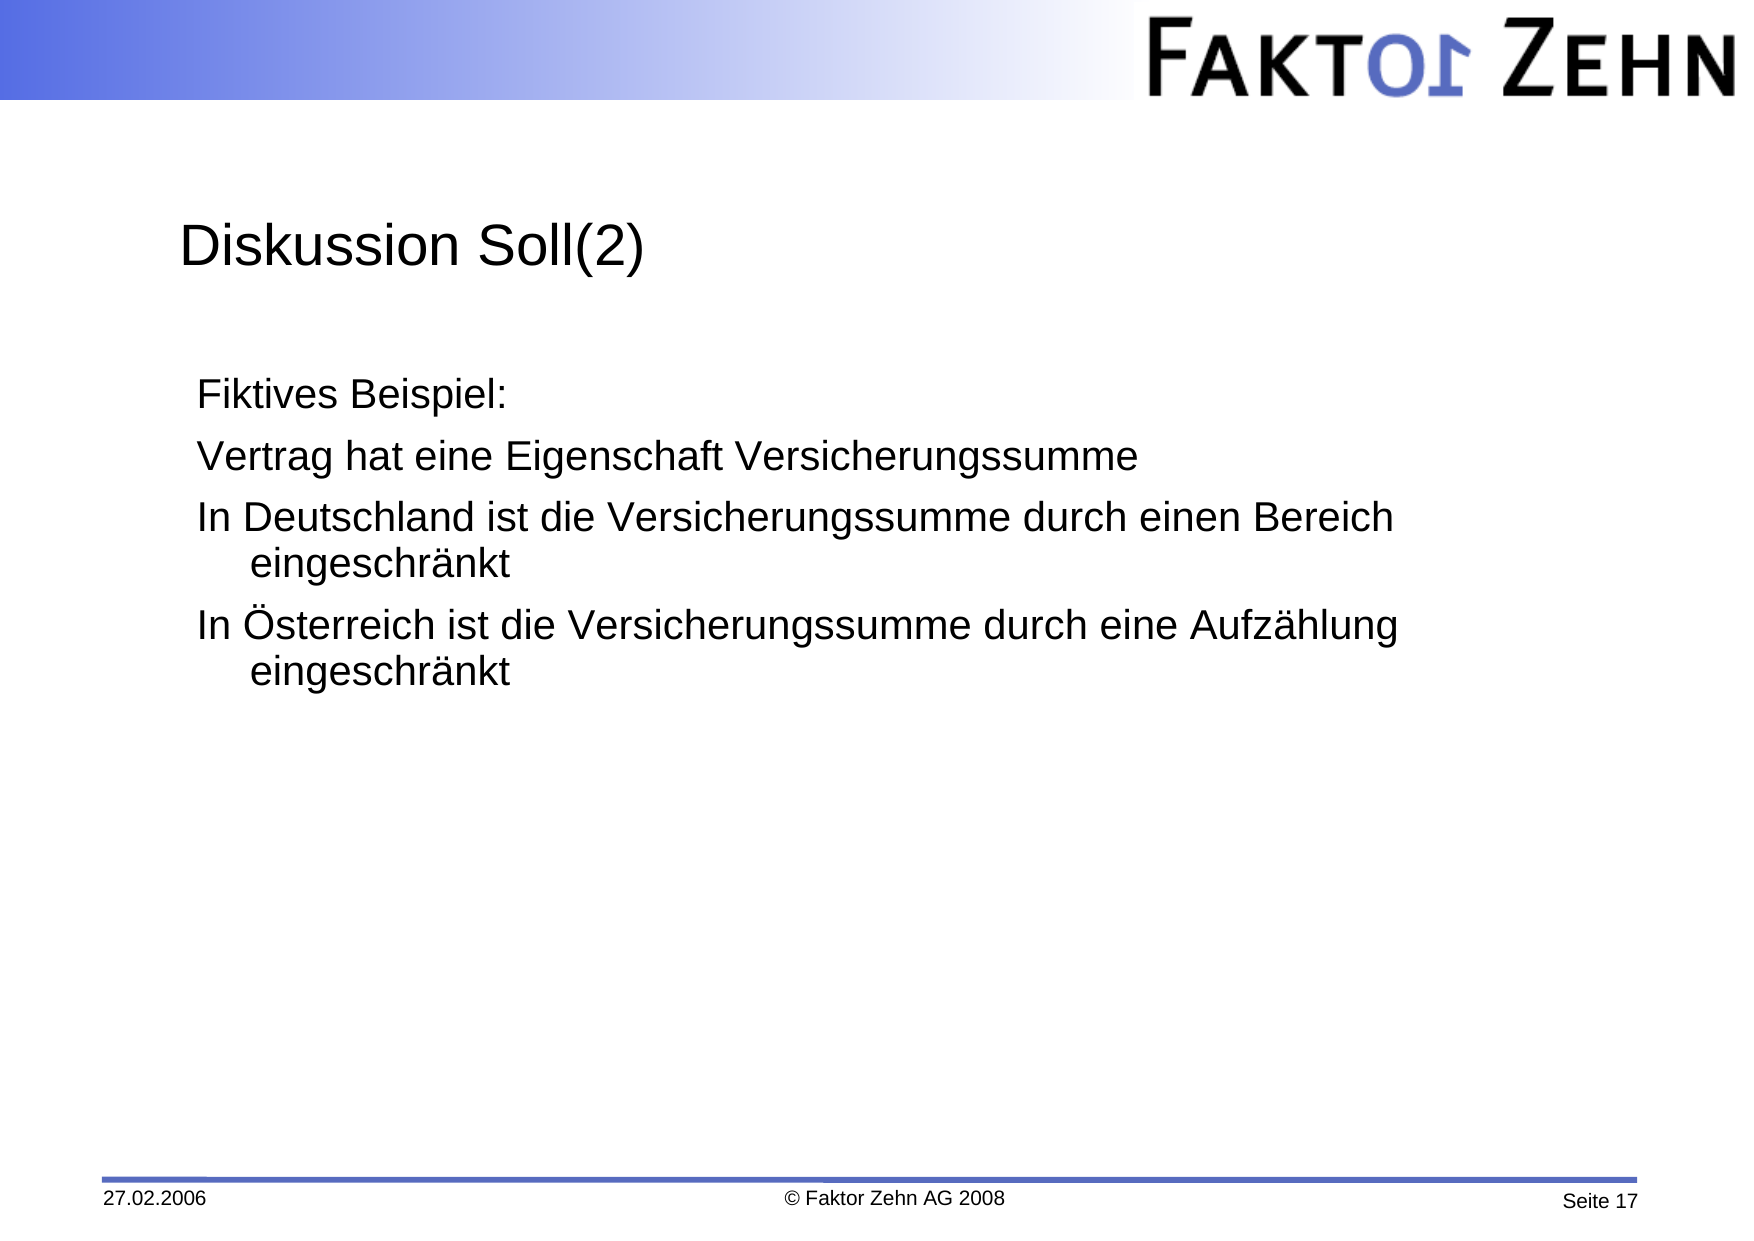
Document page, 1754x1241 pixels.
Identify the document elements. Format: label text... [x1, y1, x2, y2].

list Fiktives Beispiel: Vertrag hat eine Eigenschaft Versicherungssumme In Deutschland ist die Versicherungssumme durch einen Bereich eingeschränkt In Österreich ist die Versicherungssumme durch eine Aufzählung eingeschränkt [179, 371, 1576, 1078]
title Diskussion Soll(2) [179, 142, 1576, 349]
picture [1133, 2, 1749, 105]
